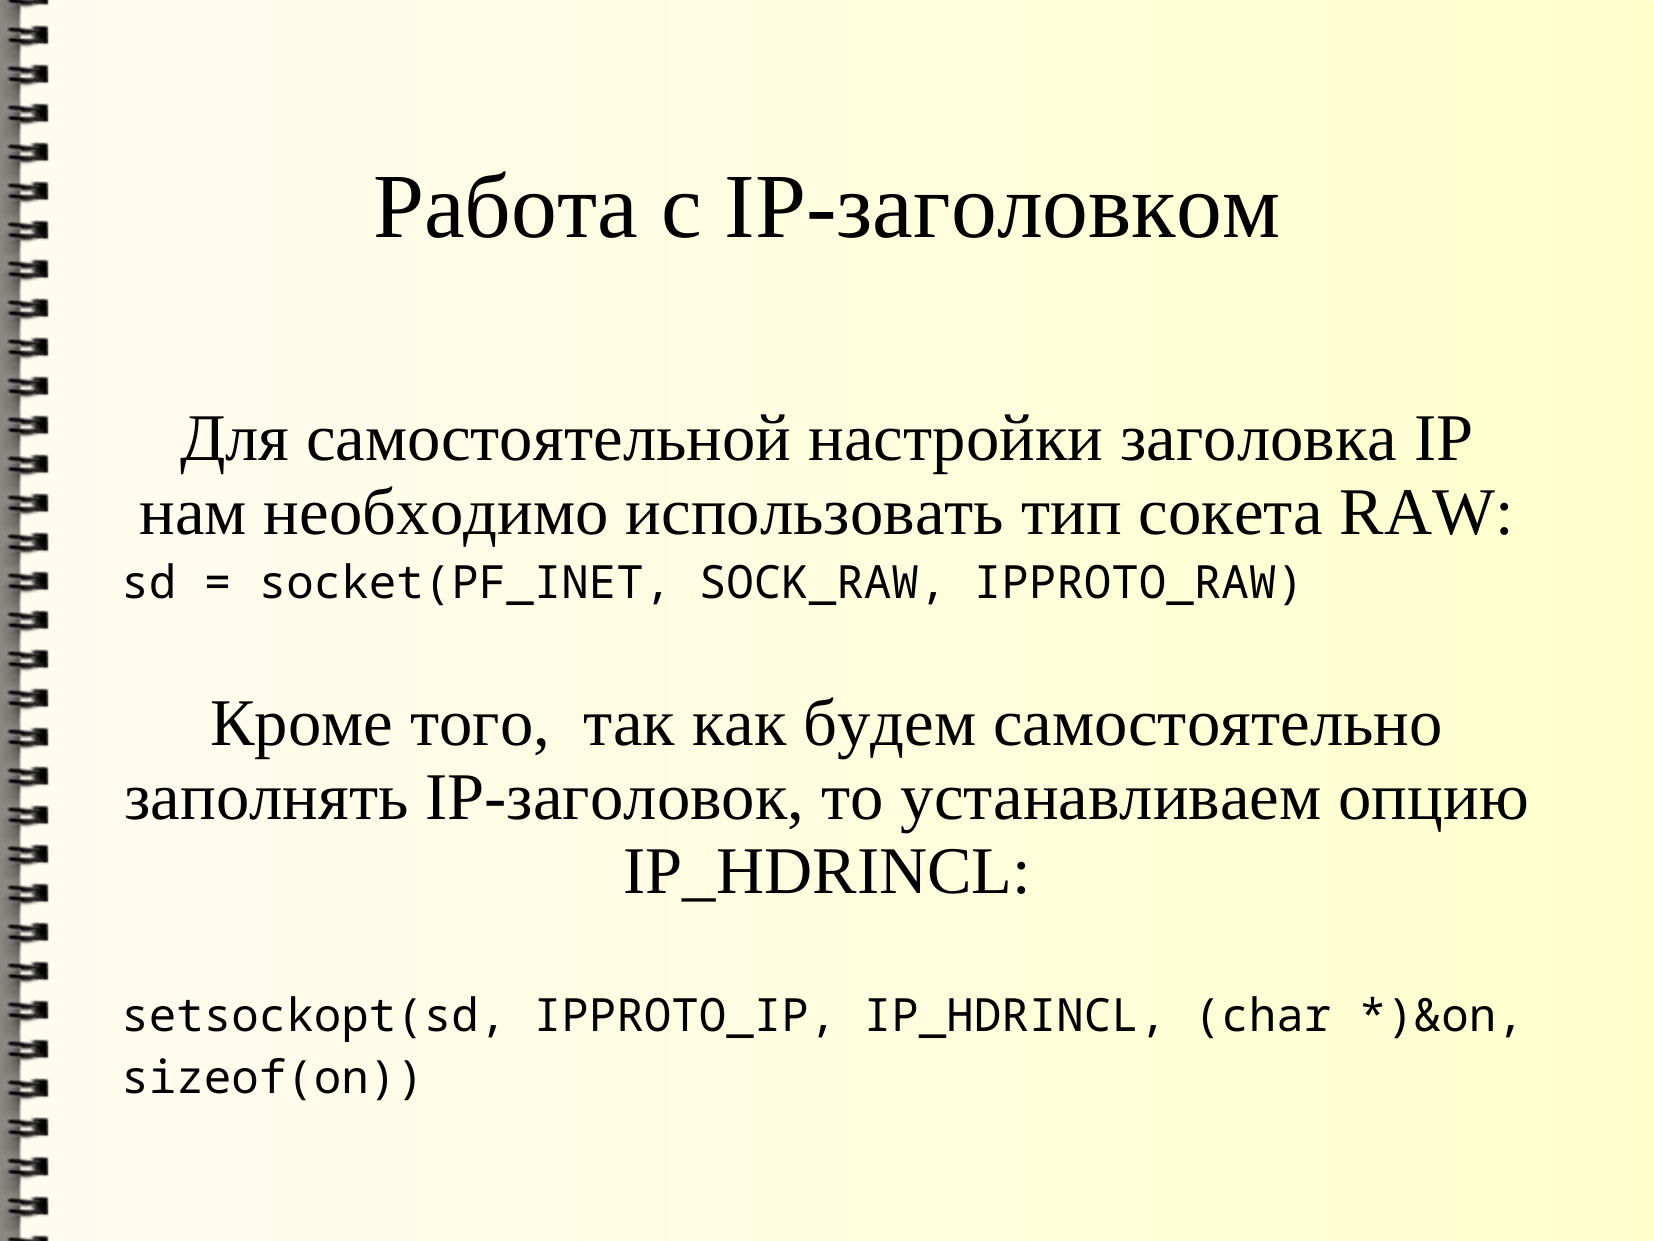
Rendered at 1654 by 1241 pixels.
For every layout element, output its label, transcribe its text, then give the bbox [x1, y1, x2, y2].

title Работа с IP-заголовком [121, 110, 1534, 303]
picture [0, 0, 1654, 1241]
subtitle Для самостоятельной настройки заголовка IP нам необходимо использовать тип сокета RAW: sd = socket(PF_INET, SOCK_RAW, IPPROTO_RAW) Кроме того, так как будем самостоятельно заполнять IP-заголовок, то устанавливаем опцию IP_HDRINCL: setsockopt(sd, IPPROTO_IP, IP_HDRINCL, (char *)&on, sizeof(on)) [121, 352, 1534, 1156]
